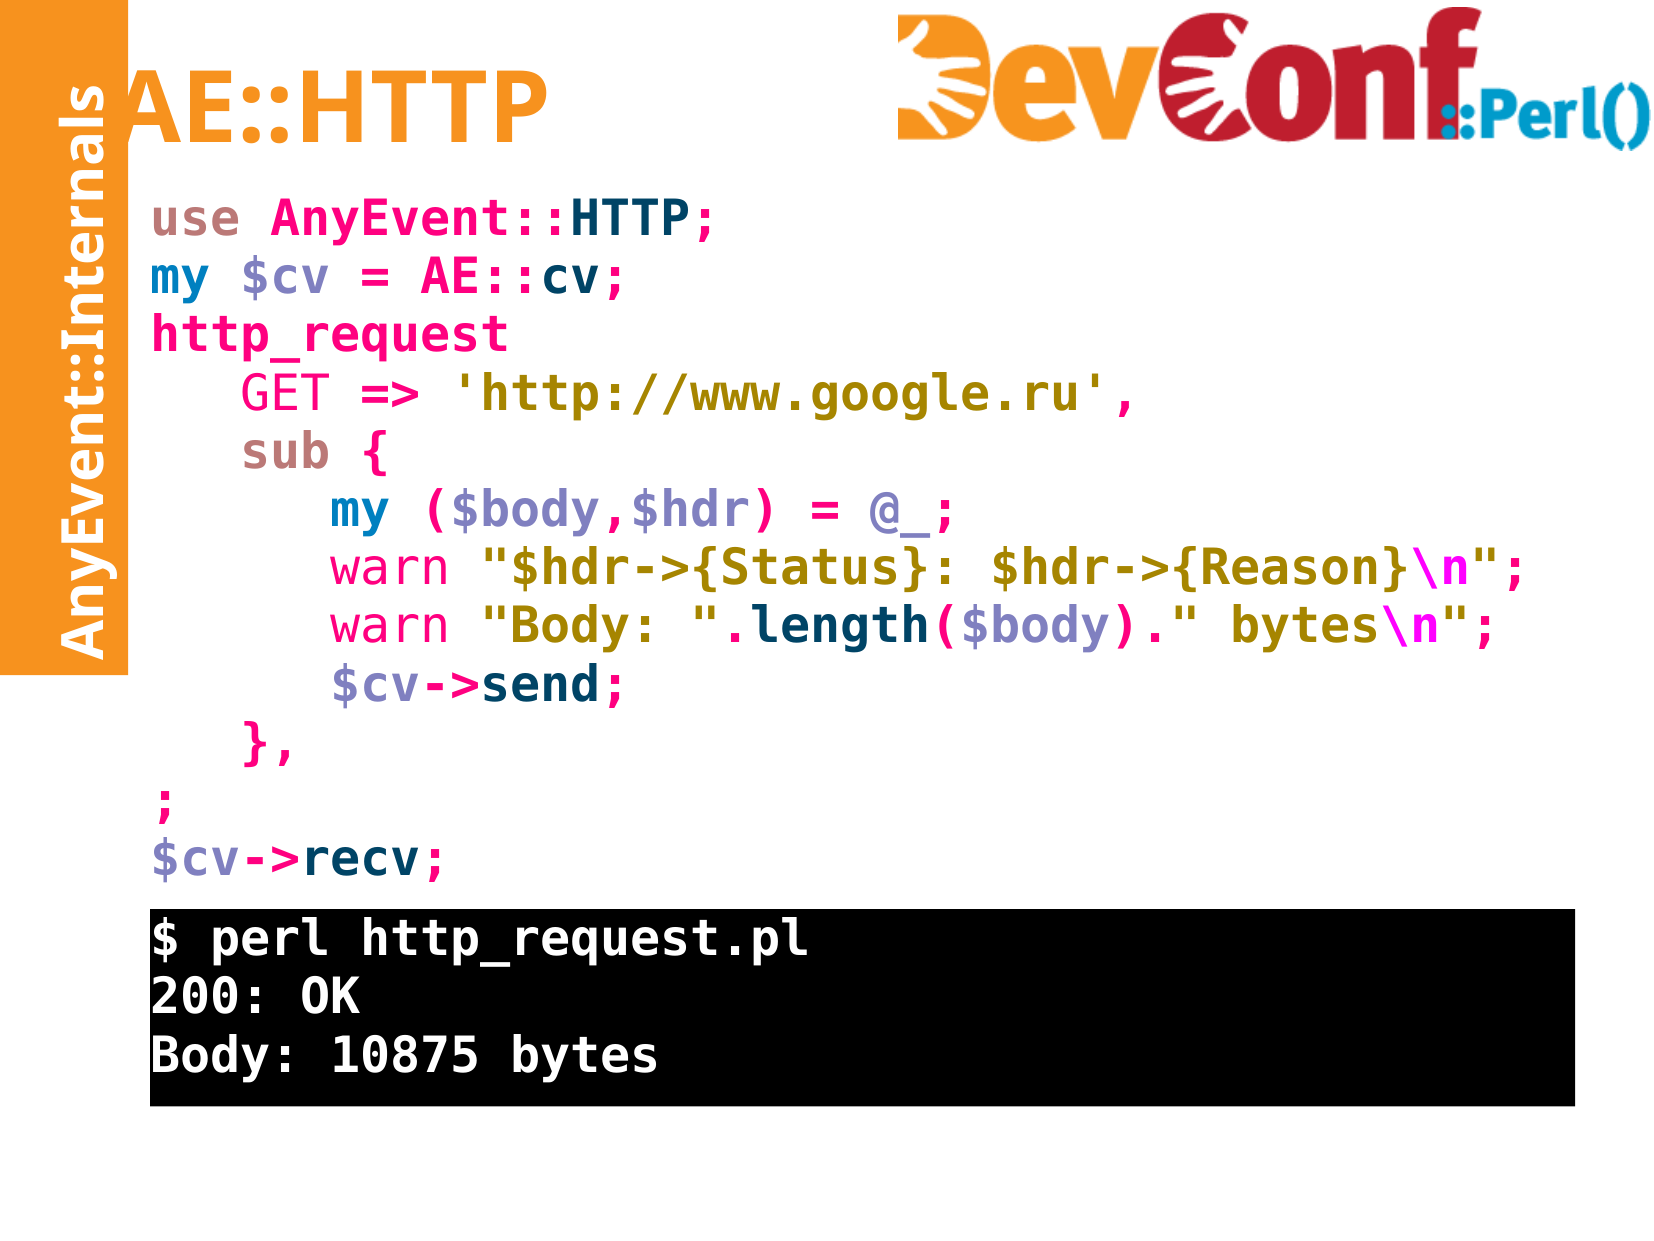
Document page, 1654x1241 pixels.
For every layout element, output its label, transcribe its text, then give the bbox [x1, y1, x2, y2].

title AE::HTTP [112, 45, 901, 162]
text_box AnyEvent::Internals [0, 0, 84, 676]
text_box use AnyEvent::HTTP; my $cv = AE::cv; http_request GET => 'http://www.google.ru', sub { my ($body,$hdr) = @_; warn "$hdr->{Status}: $hdr->{Reason}\n"; warn "Body: ".length($body)." bytes\n"; $cv->send; }, ; $cv->recv; [150, 188, 1576, 902]
text_box $ perl http_request.pl 200: OK Body: 10875 bytes [150, 909, 1576, 1107]
picture [898, 7, 1651, 151]
